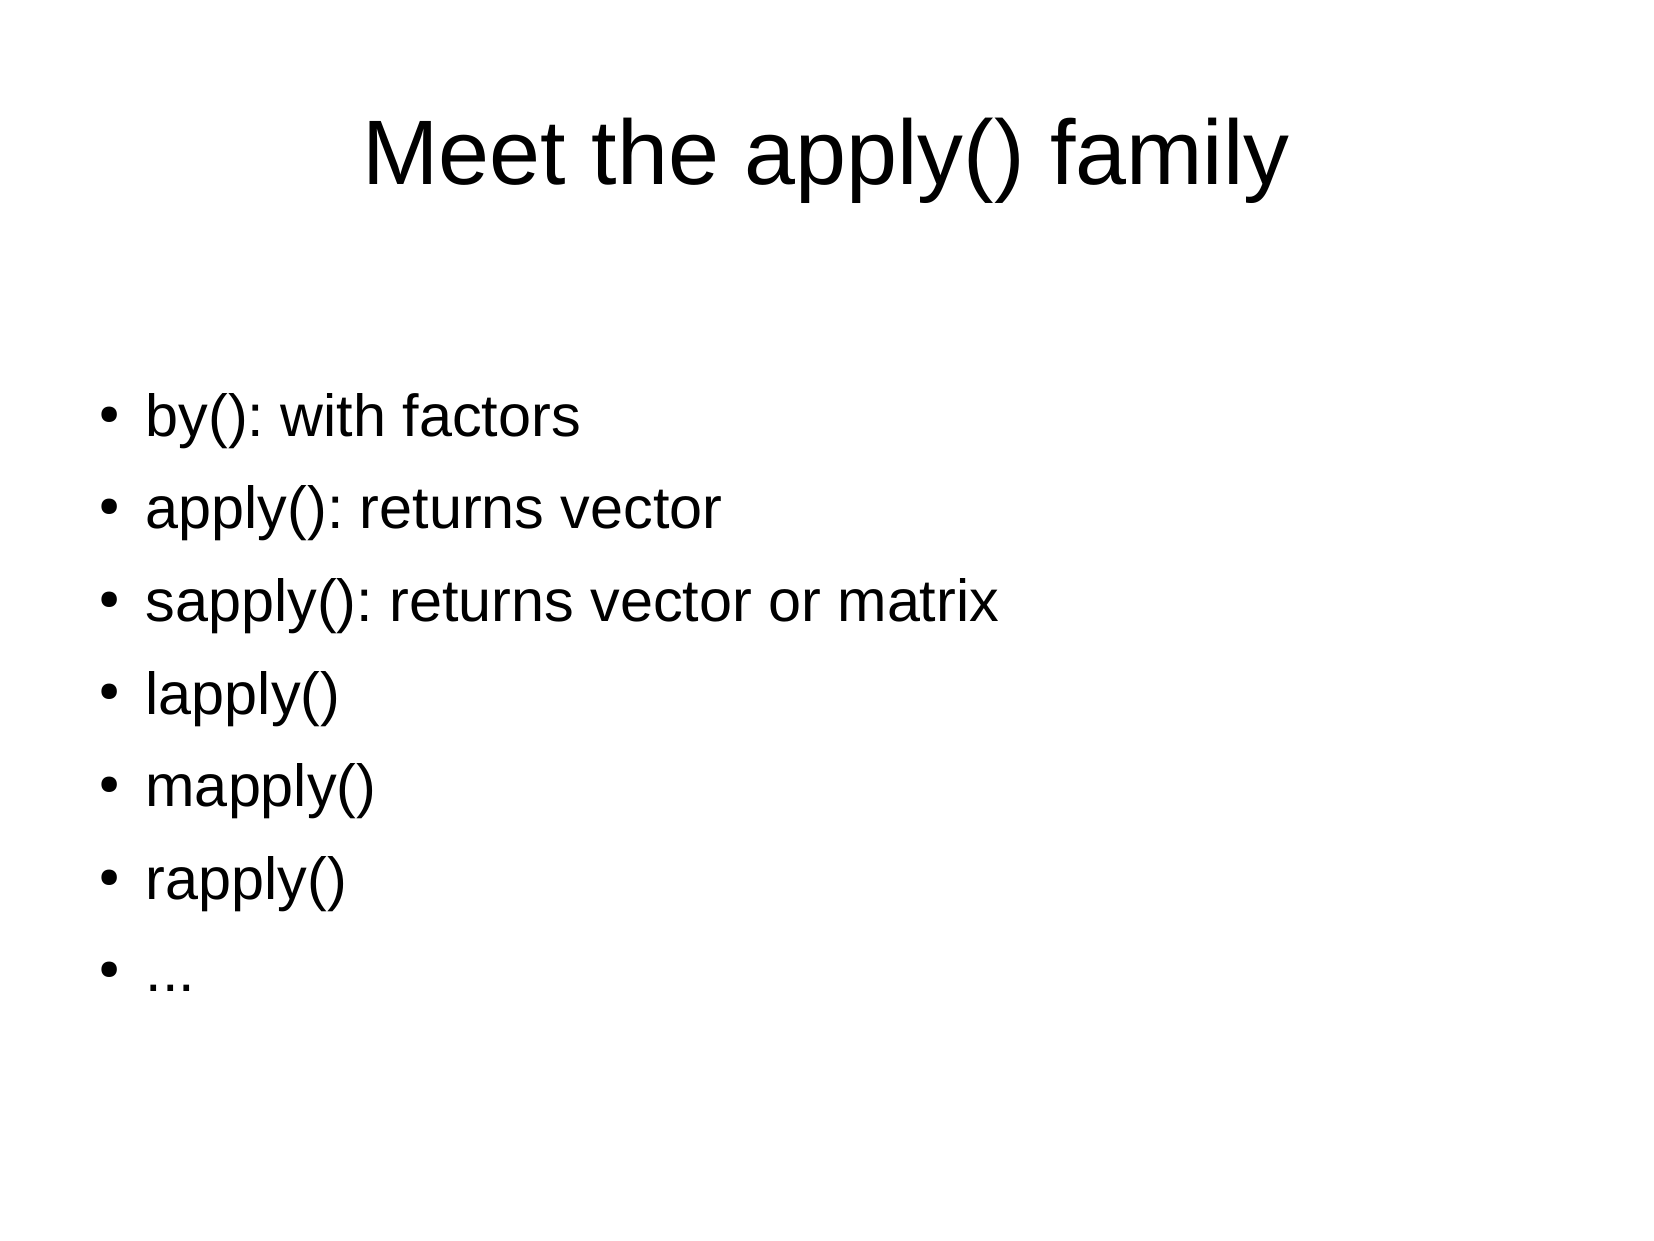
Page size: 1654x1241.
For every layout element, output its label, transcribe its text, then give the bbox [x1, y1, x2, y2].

title Meet the apply() family [82, 49, 1571, 257]
list by(): with factors apply(): returns vector sapply(): returns vector or matrix lapply() mapply() rapply() ... [82, 290, 1538, 1010]
